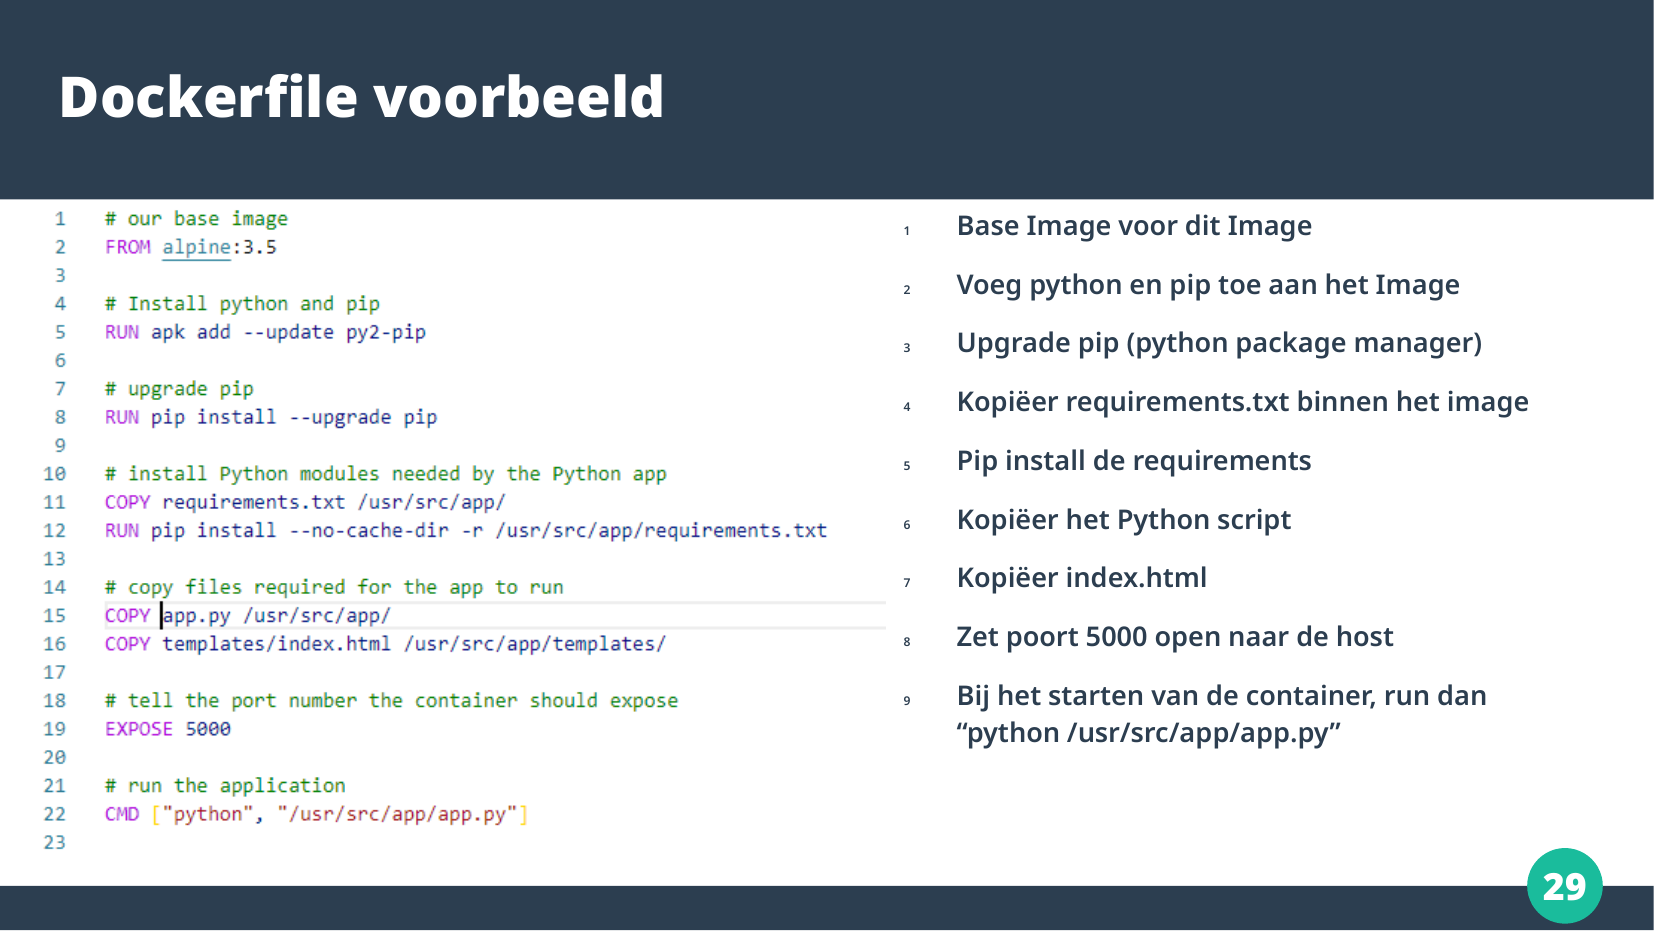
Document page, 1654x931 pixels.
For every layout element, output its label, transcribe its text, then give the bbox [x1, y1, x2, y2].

picture [29, 206, 886, 870]
list Base Image voor dit Image Voeg python en pip toe aan het Image Upgrade pip (python package manager) Kopiëer requirements.txt binnen het image Pip install de requirements Kopiëer het Python script Kopiëer index.html Zet poort 5000 open naar de host Bij het starten van de container, run dan “python /usr/src/app/app.py” [886, 206, 1595, 864]
title Dockerfile voorbeeld [59, 37, 1595, 156]
